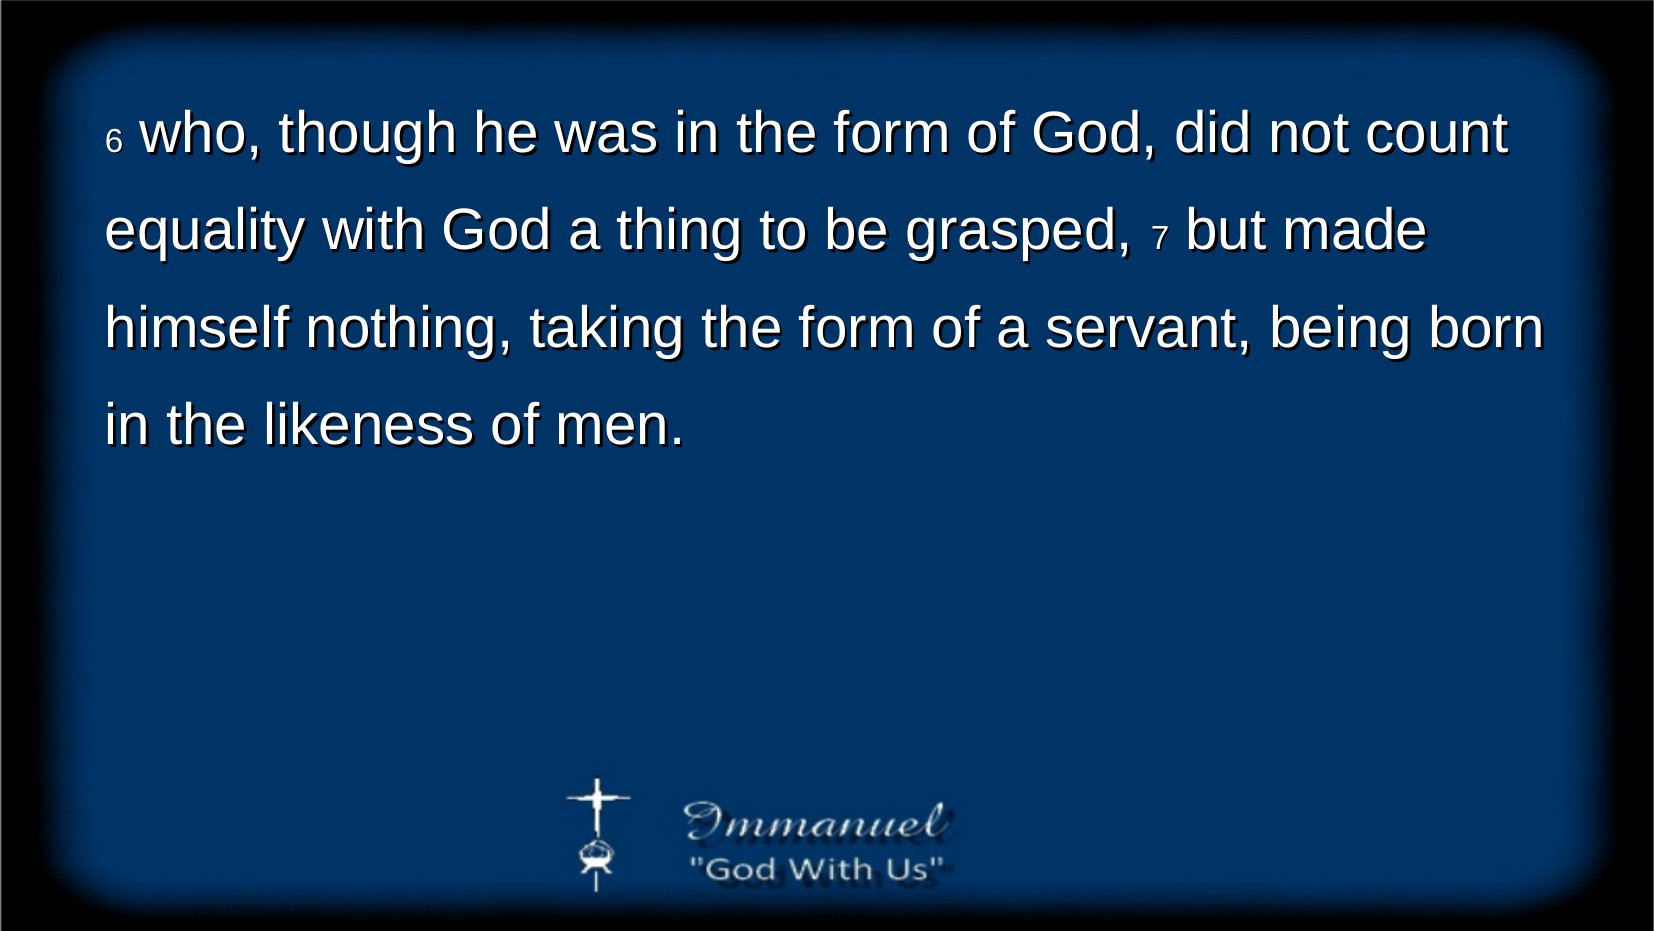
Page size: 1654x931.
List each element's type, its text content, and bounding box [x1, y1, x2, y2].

picture [0, 0, 1654, 931]
text_box 6 who, though he was in the form of God, did not count equality with God a thing to be grasped, 7 but made himself nothing, taking the form of a servant, being born in the likeness of men. [90, 60, 1576, 432]
